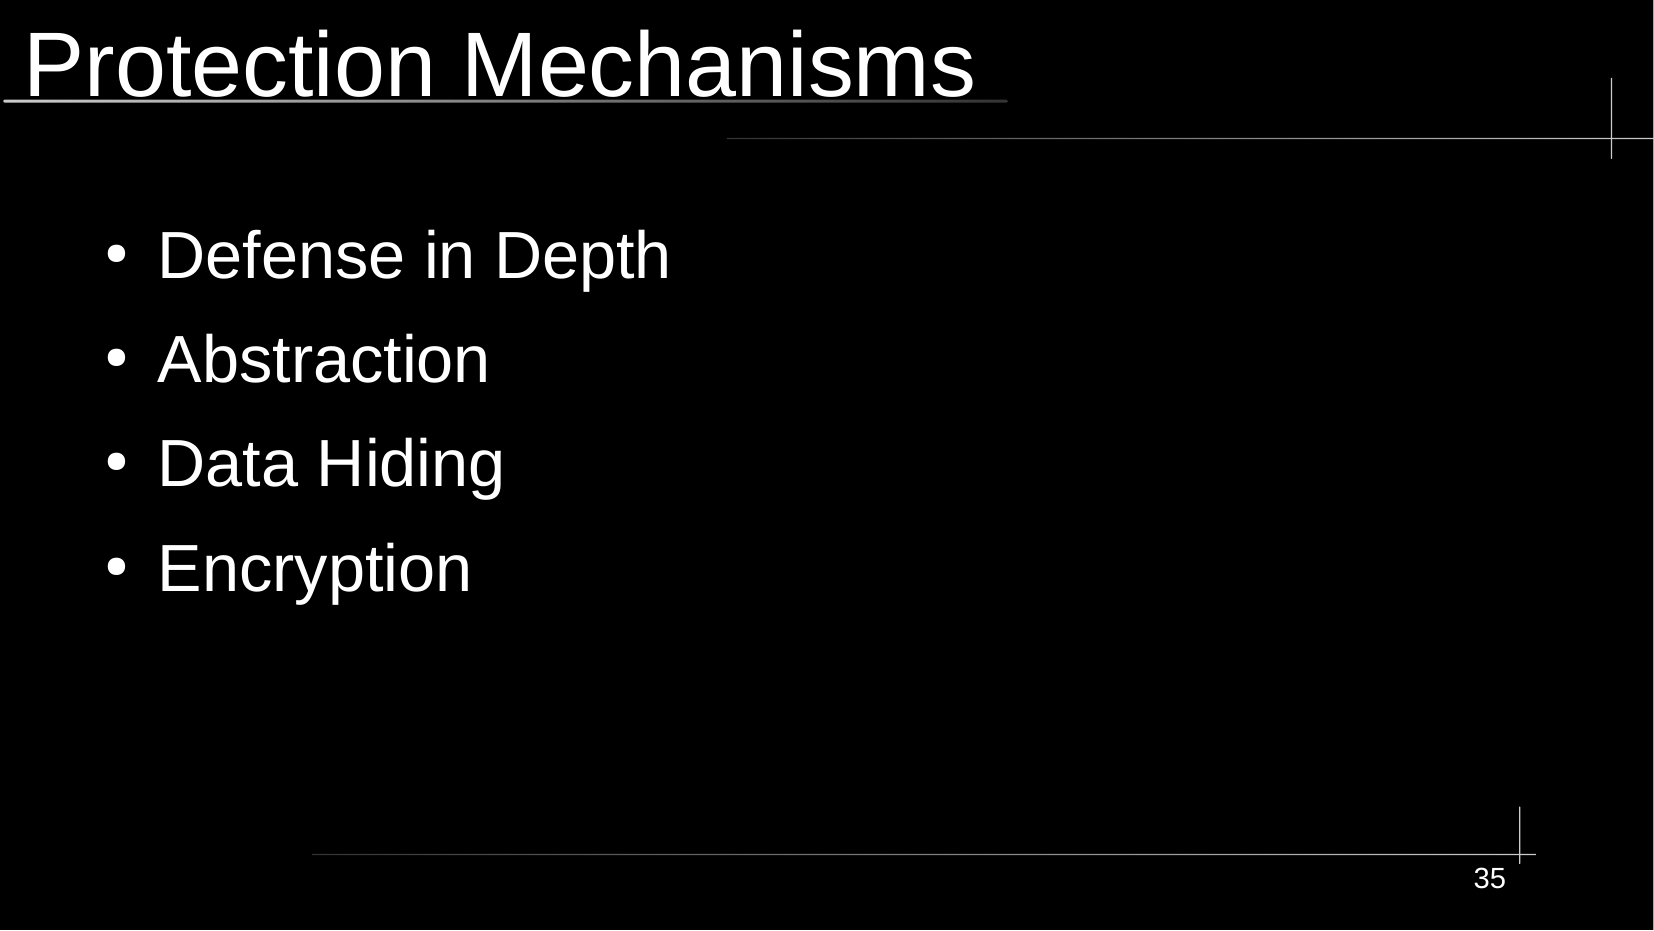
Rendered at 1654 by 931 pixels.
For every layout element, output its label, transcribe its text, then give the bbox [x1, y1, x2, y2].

title Protection Mechanisms [23, 11, 1589, 119]
list Defense in Depth Abstraction Data Hiding Encryption [86, 217, 1576, 901]
